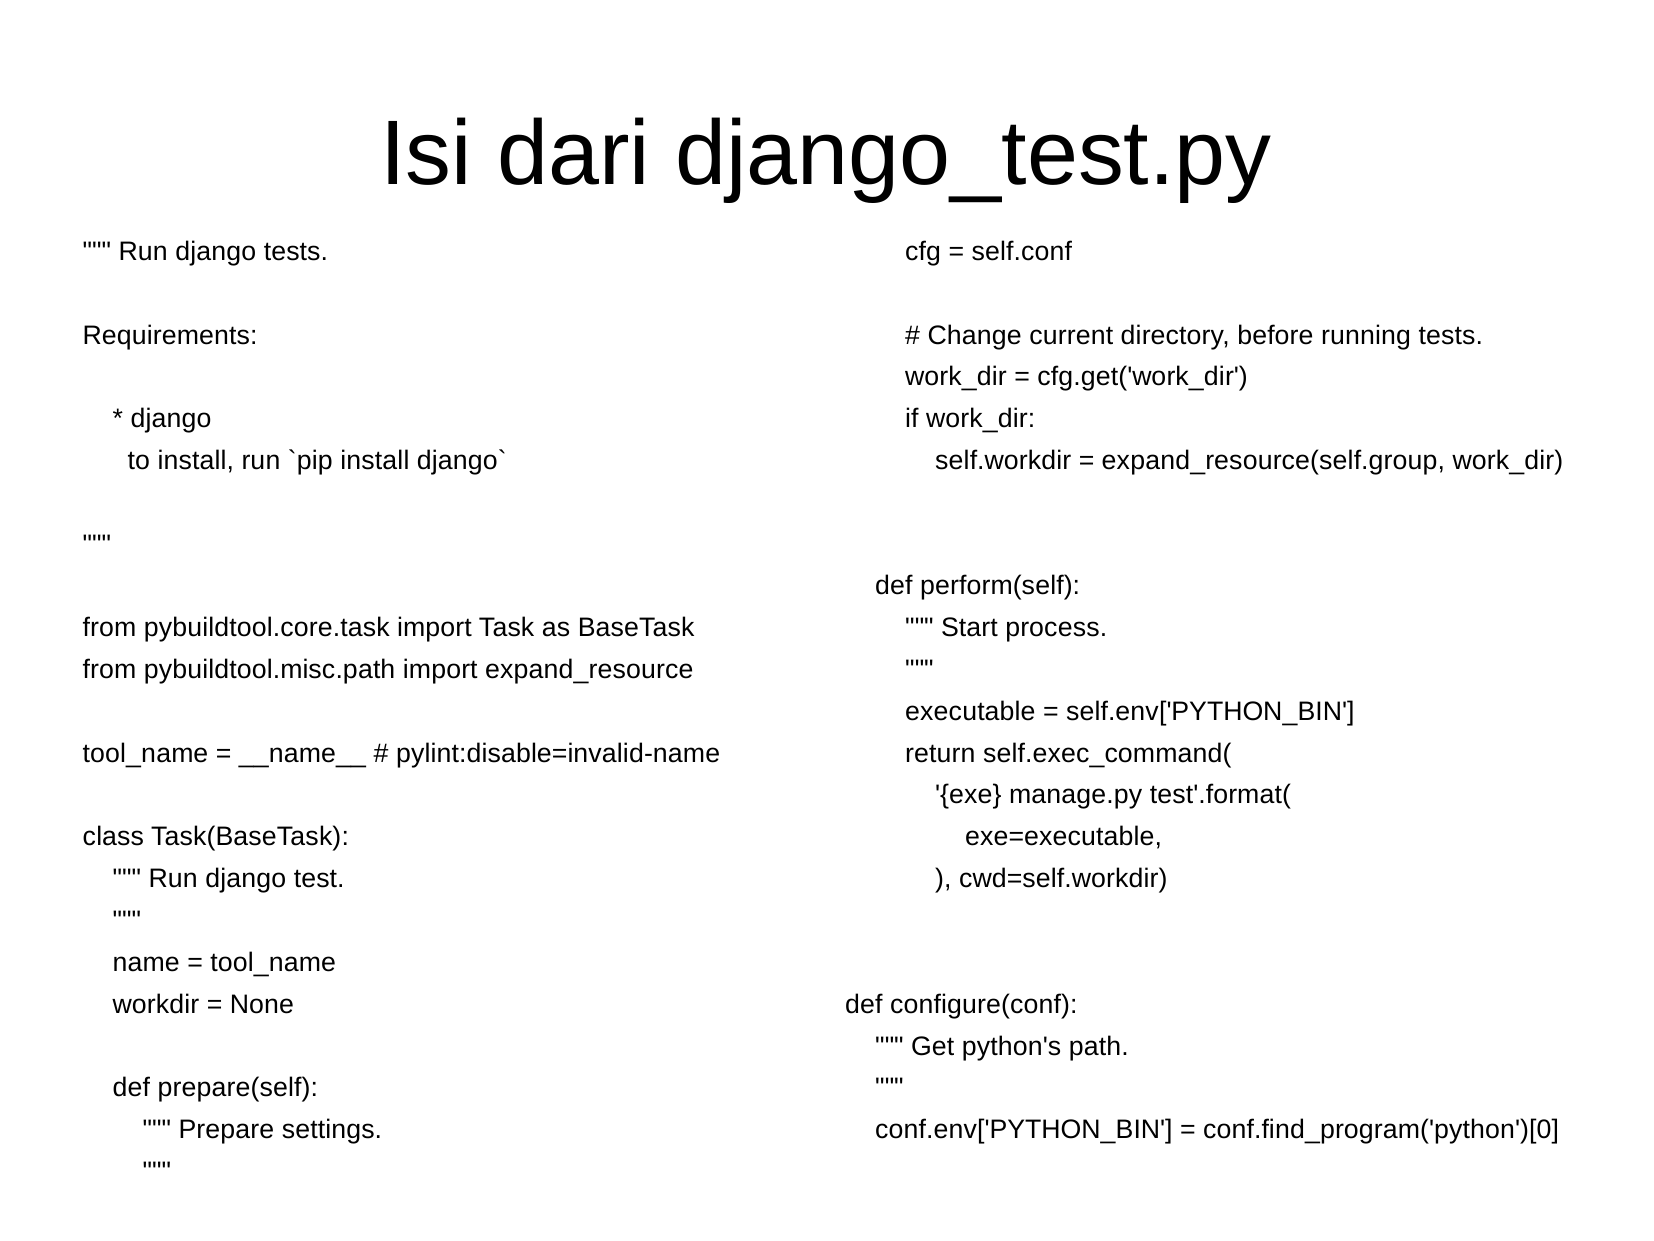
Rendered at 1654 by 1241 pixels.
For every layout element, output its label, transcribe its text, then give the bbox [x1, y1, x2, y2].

list cfg = self.conf # Change current directory, before running tests. work_dir = cfg.get('work_dir') if work_dir: self.workdir = expand_resource(self.group, work_dir) def perform(self): """ Start process. """ executable = self.env['PYTHON_BIN'] return self.exec_command( '{exe} manage.py test'.format( exe=executable, ), cwd=self.workdir) def configure(conf): """ Get python's path. """ conf.env['PYTHON_BIN'] = conf.find_program('python')[0] [845, 236, 1572, 1182]
list """ Run django tests. Requirements: * django to install, run `pip install django` """ from pybuildtool.core.task import Task as BaseTask from pybuildtool.misc.path import expand_resource tool_name = __name__ # pylint:disable=invalid-name class Task(BaseTask): """ Run django test. """ name = tool_name workdir = None def prepare(self): """ Prepare settings. """ [82, 236, 809, 1193]
title Isi dari django_test.py [82, 49, 1571, 257]
